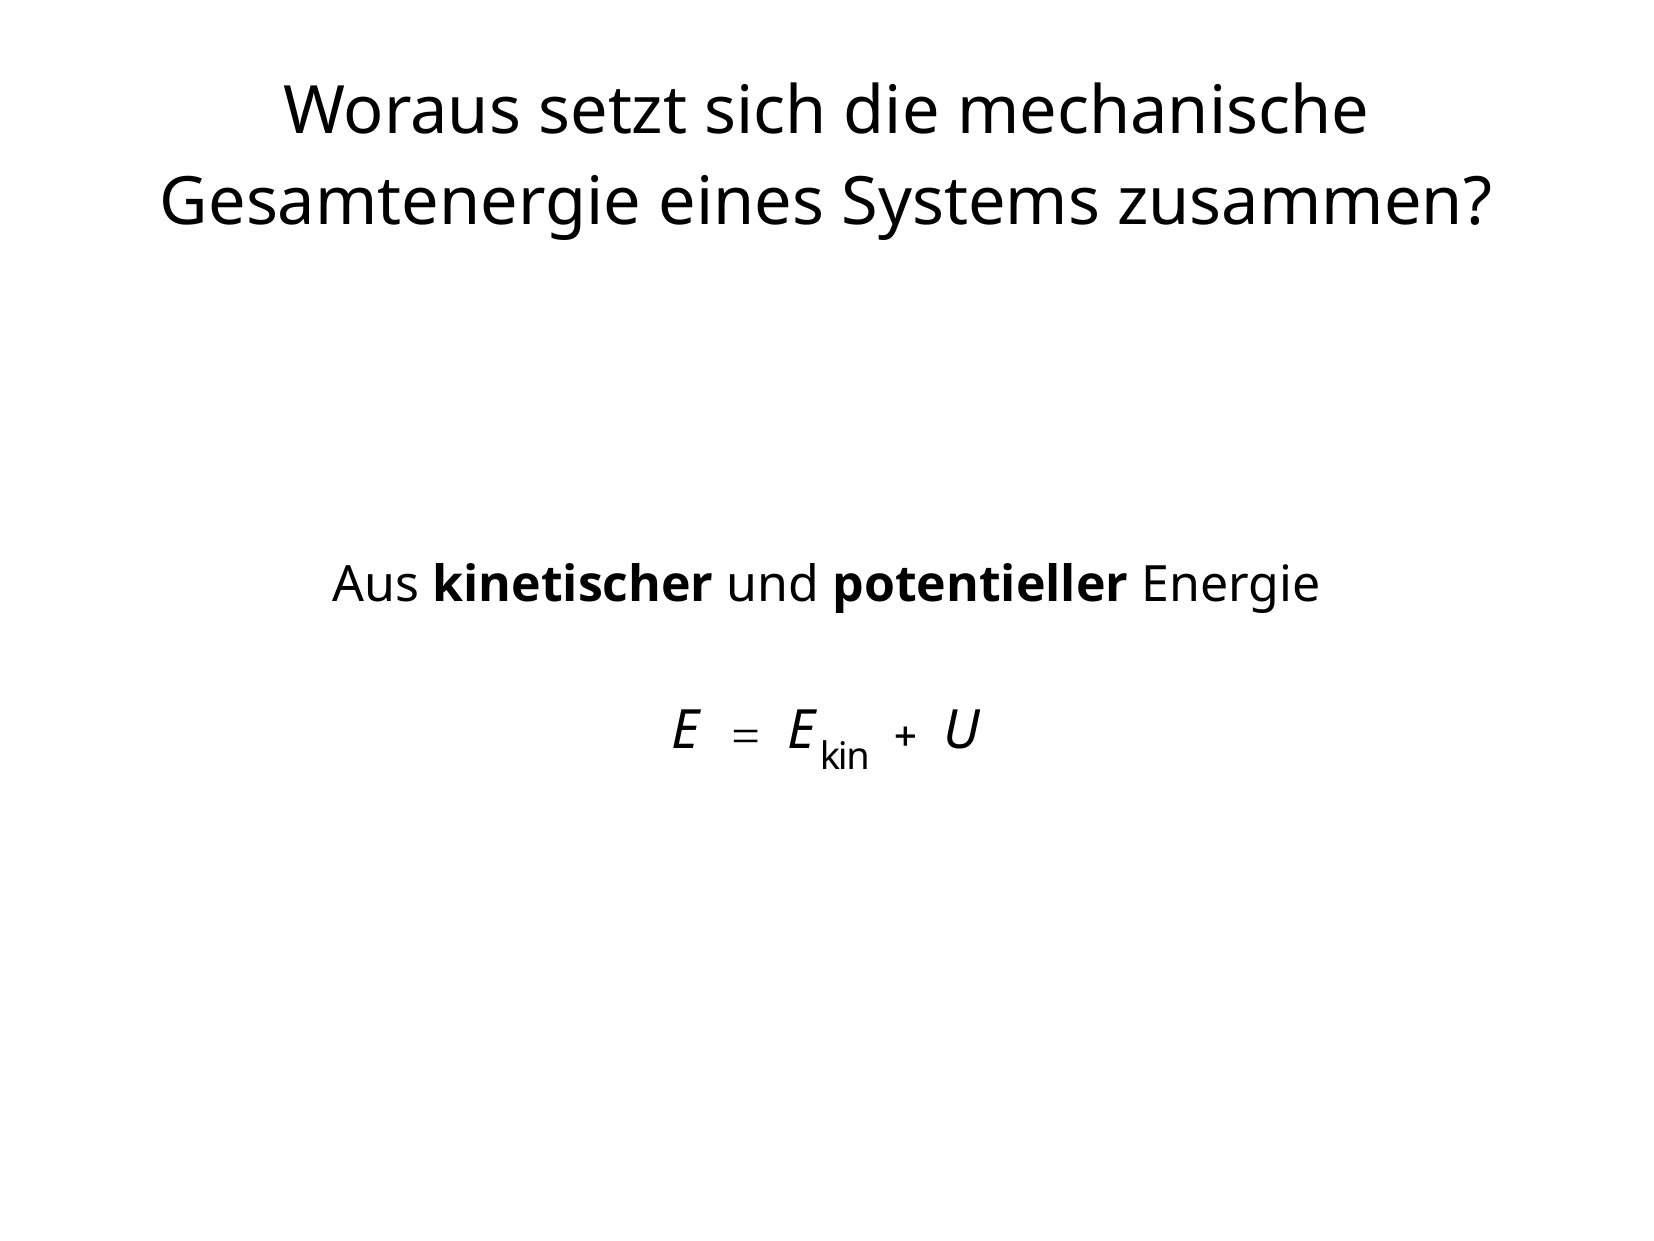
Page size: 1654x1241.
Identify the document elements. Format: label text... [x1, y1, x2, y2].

subtitle Aus kinetischer und potentieller Energie [82, 290, 1571, 1010]
chart [665, 697, 988, 780]
title Woraus setzt sich die mechanische Gesamtenergie eines Systems zusammen? [82, 49, 1571, 257]
